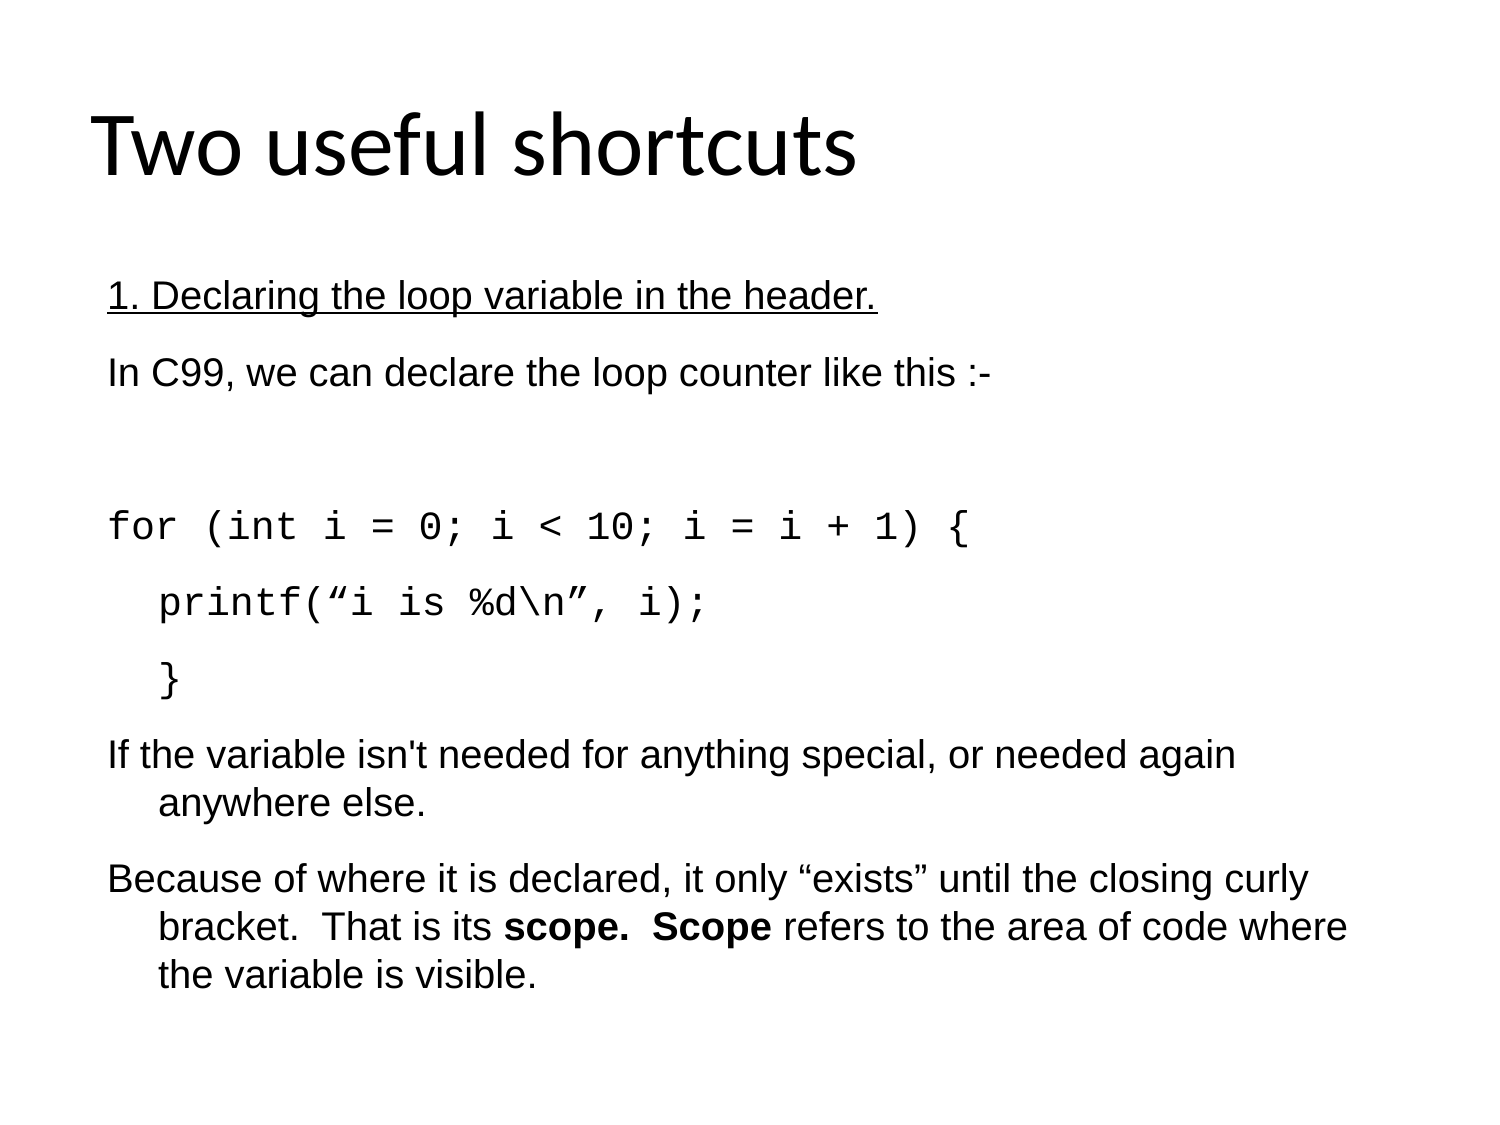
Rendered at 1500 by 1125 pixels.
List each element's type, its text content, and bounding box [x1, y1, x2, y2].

list 1. Declaring the loop variable in the header. In C99, we can declare the loop counter like this :- for (int i = 0; i < 10; i = i + 1) { printf(“i is %d\n”, i); } If the variable isn't needed for anything special, or needed again anywhere else. Because of where it is declared, it only “exists” until the closing curly bracket. That is its scope. Scope refers to the area of code where the variable is visible. [75, 262, 1425, 1005]
title Two useful shortcuts [75, 45, 1425, 233]
